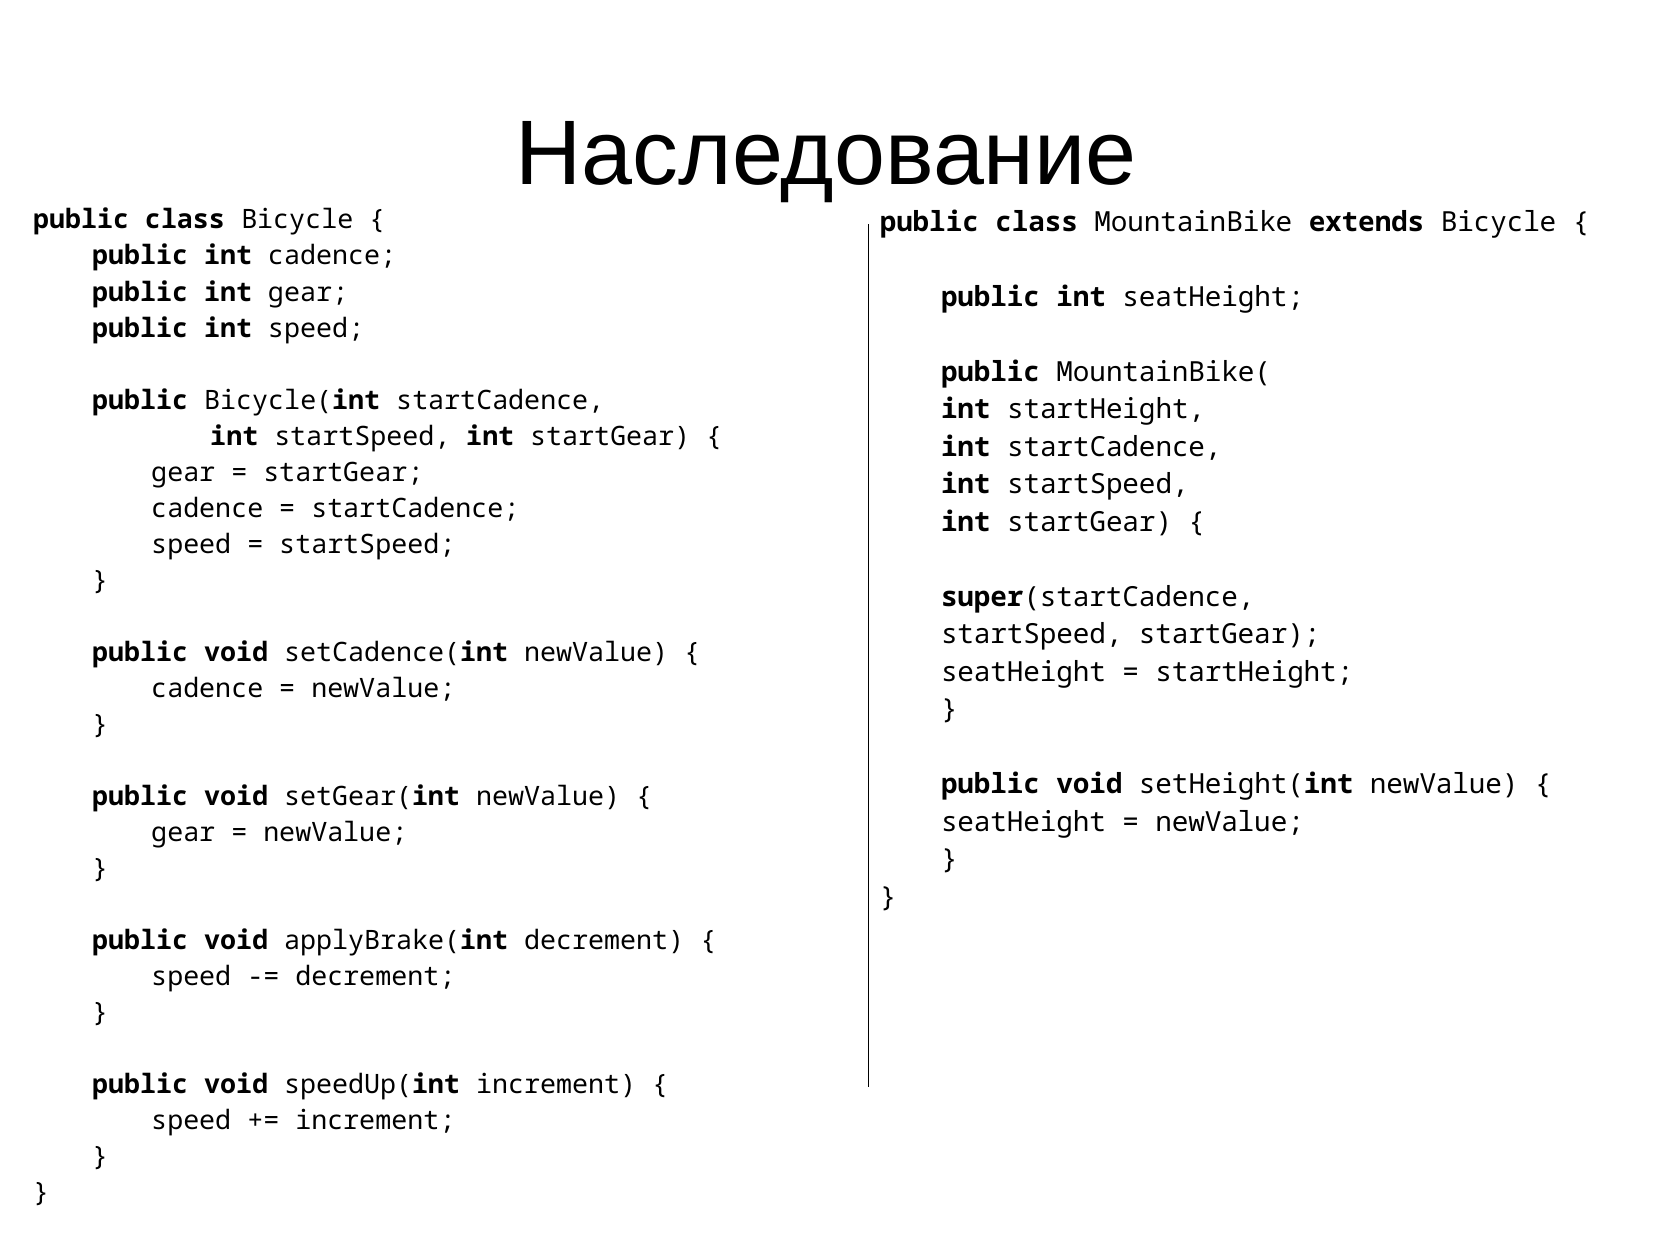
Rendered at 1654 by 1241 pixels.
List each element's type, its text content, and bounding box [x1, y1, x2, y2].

title Наследование [82, 49, 1571, 202]
list public class Bicycle { public int cadence; public int gear; public int speed; public Bicycle(int startCadence, int startSpeed, int startGear) { gear = startGear; cadence = startCadence; speed = startSpeed; } public void setCadence(int newValue) { cadence = newValue; } public void setGear(int newValue) { gear = newValue; } public void applyBrake(int decrement) { speed -= decrement; } public void speedUp(int increment) { speed += increment; } } [0, 200, 934, 1217]
list public class MountainBike extends Bicycle { public int seatHeight; public MountainBike( int startHeight, int startCadence, int startSpeed, int startGear) { super(startCadence, startSpeed, startGear); seatHeight = startHeight; } public void setHeight(int newValue) { seatHeight = newValue; } } [821, 202, 1642, 922]
